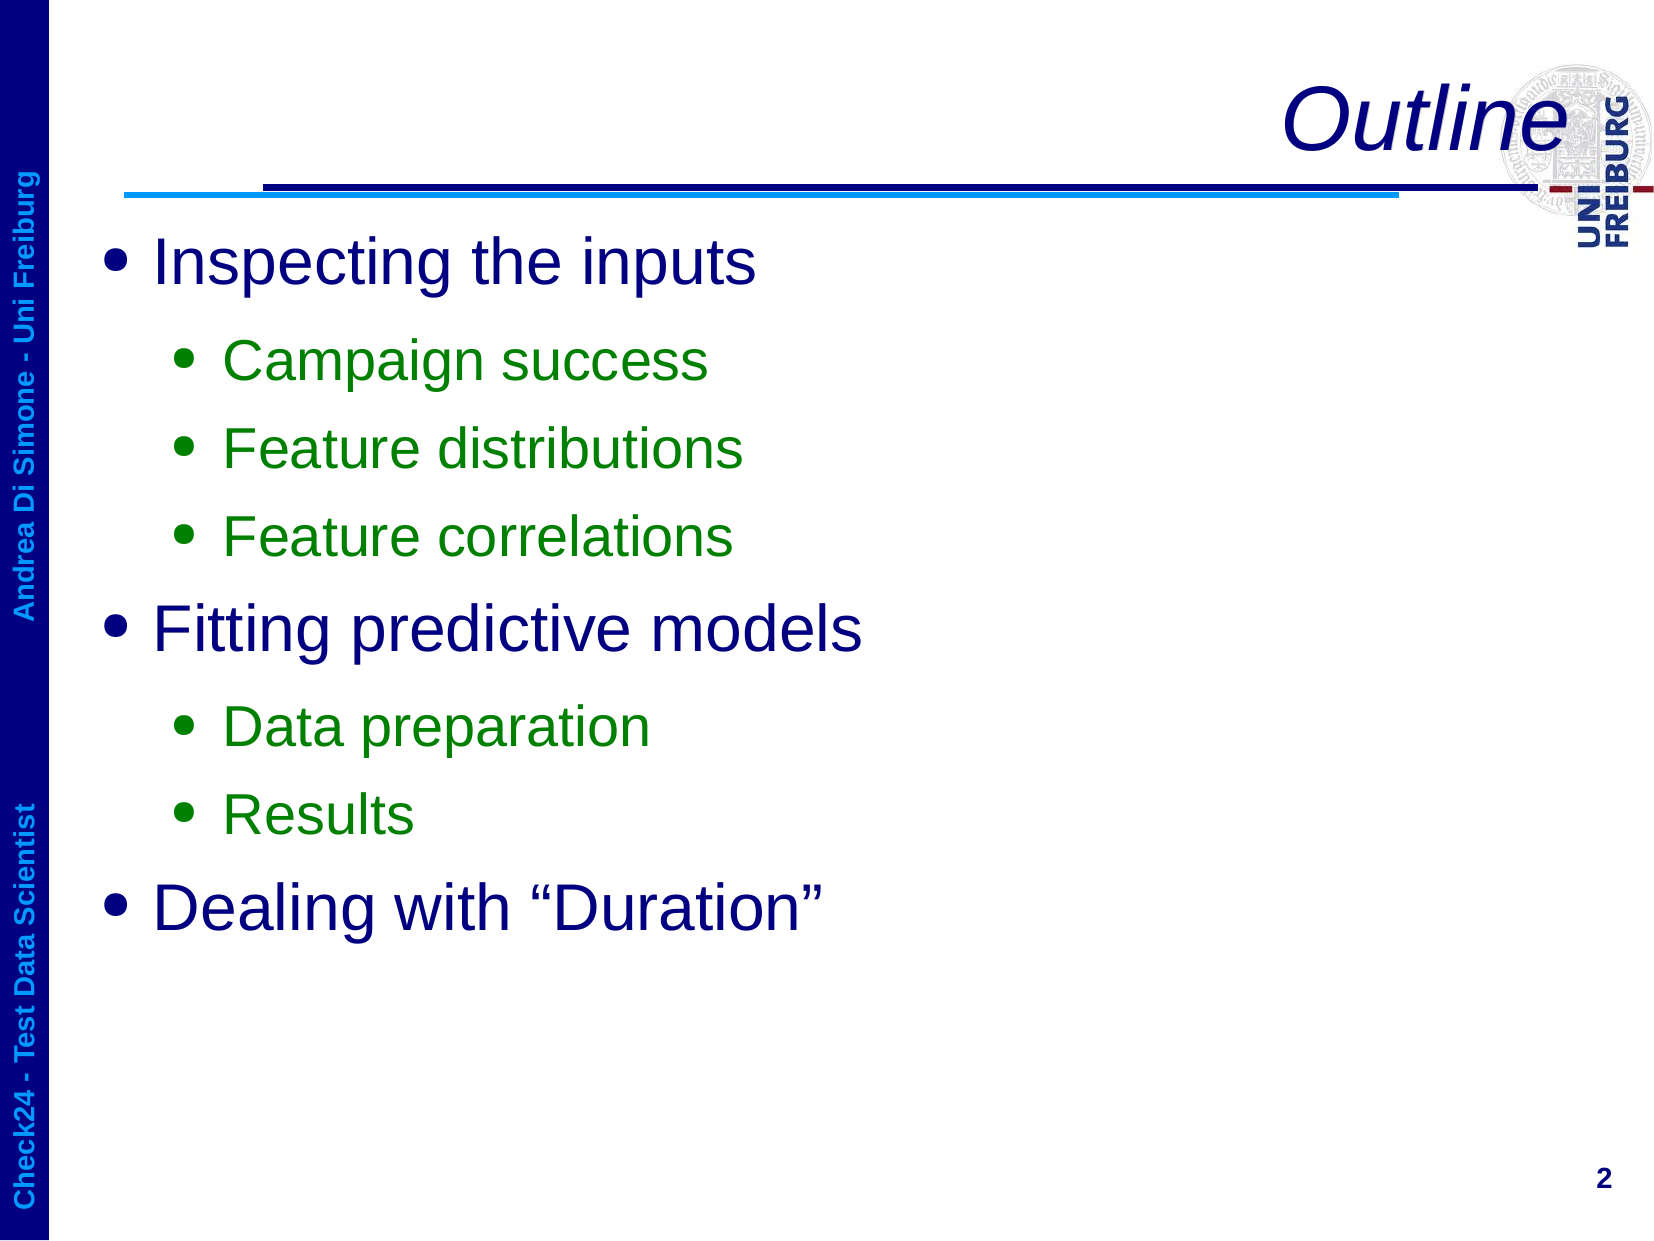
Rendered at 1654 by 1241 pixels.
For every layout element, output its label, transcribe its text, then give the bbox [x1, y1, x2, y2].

picture [1477, 51, 1654, 256]
title Outline [82, 49, 1571, 188]
list Inspecting the inputs Campaign success Feature distributions Feature correlations Fitting predictive models Data preparation Results Dealing with “Duration” [82, 225, 1571, 945]
